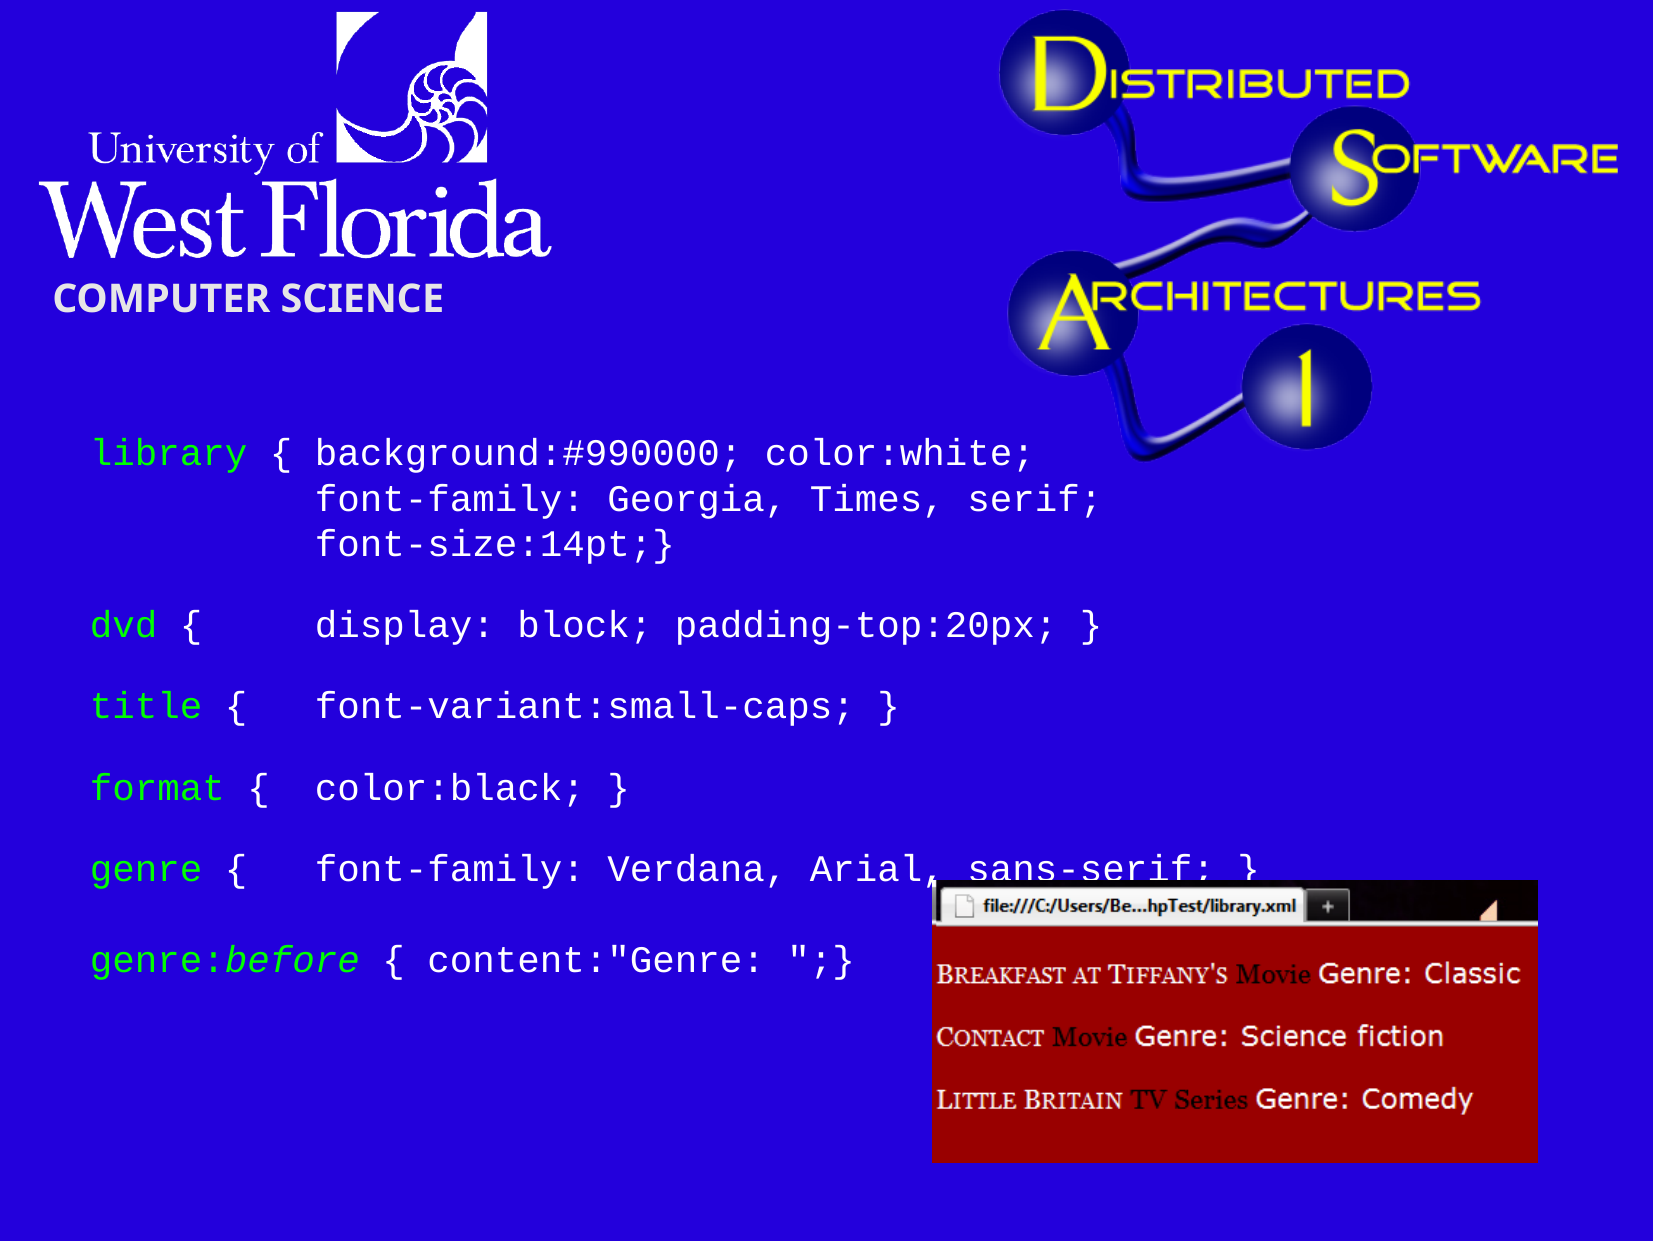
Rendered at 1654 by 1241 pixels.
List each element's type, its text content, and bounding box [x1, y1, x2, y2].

picture [932, 880, 1538, 1163]
list library { background:#990000; color:white; font-family: Georgia, Times, serif; font-size:14pt;} dvd { display: block; padding-top:20px; } title { font-variant:small-caps; } format { color:black; } genre { font-family: Verdana, Arial, sans-serif; } genre:before { content:"Genre: ";} [75, 375, 1426, 1119]
text_box COMPUTER SCIENCE [37, 262, 563, 334]
picture [37, 0, 559, 262]
picture [910, 0, 1653, 506]
